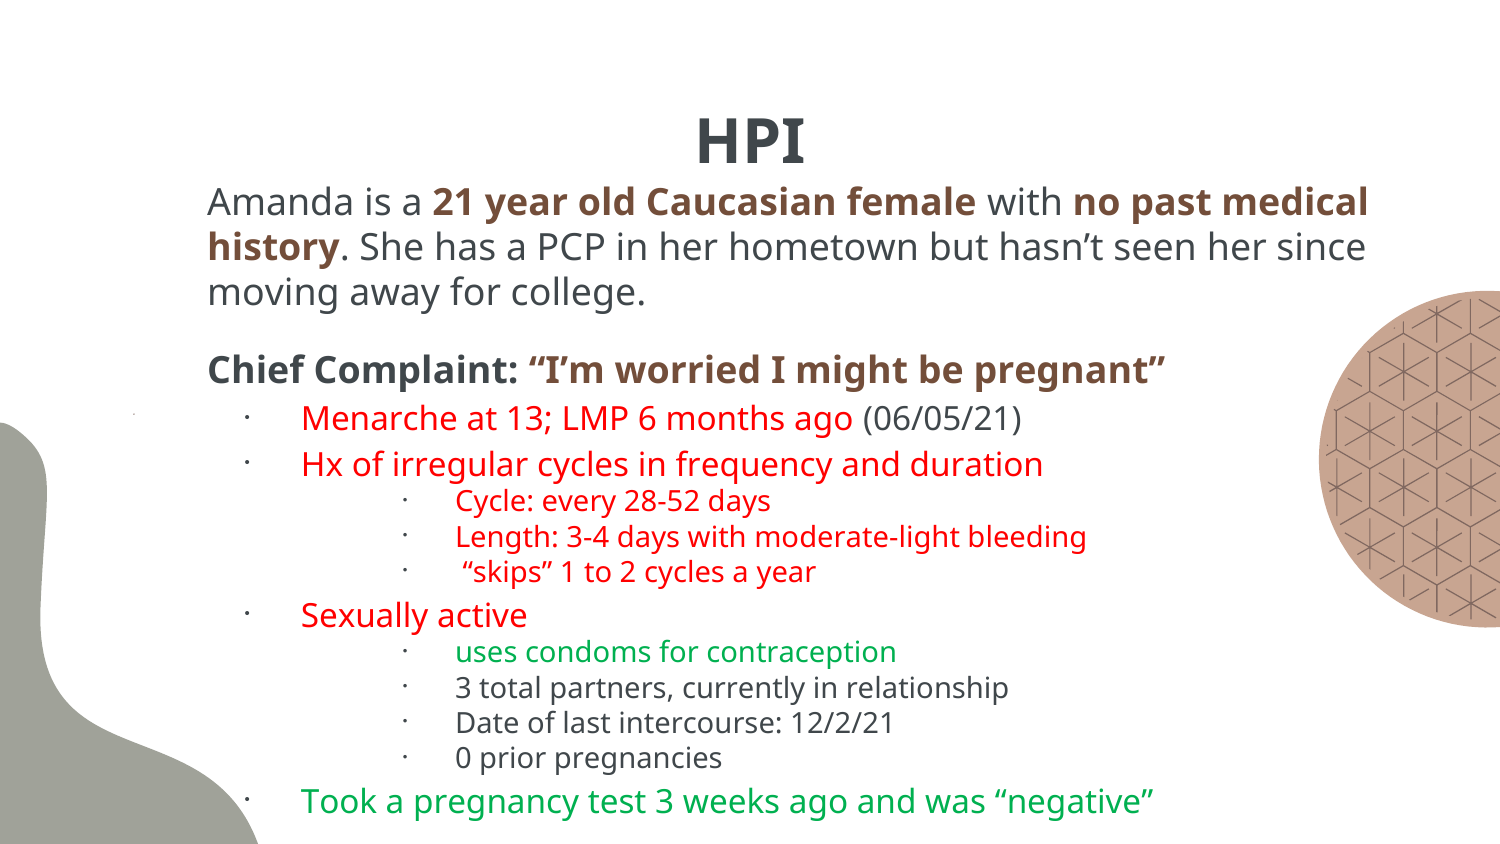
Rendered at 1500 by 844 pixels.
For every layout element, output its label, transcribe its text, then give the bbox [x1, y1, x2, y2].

list Amanda is a 21 year old Caucasian female with no past medical history. She has a PCP in her hometown but hasn’t seen her since moving away for college. Chief Complaint: “I’m worried I might be pregnant” Menarche at 13; LMP 6 months ago (06/05/21) Hx of irregular cycles in frequency and duration Cycle: every 28-52 days Length: 3-4 days with moderate-light bleeding “skips” 1 to 2 cycles a year Sexually active uses condoms for contraception 3 total partners, currently in relationship Date of last intercourse: 12/2/21 0 prior pregnancies Took a pregnancy test 3 weeks ago and was “negative” [191, 162, 1458, 844]
title HPI [116, 85, 1383, 175]
